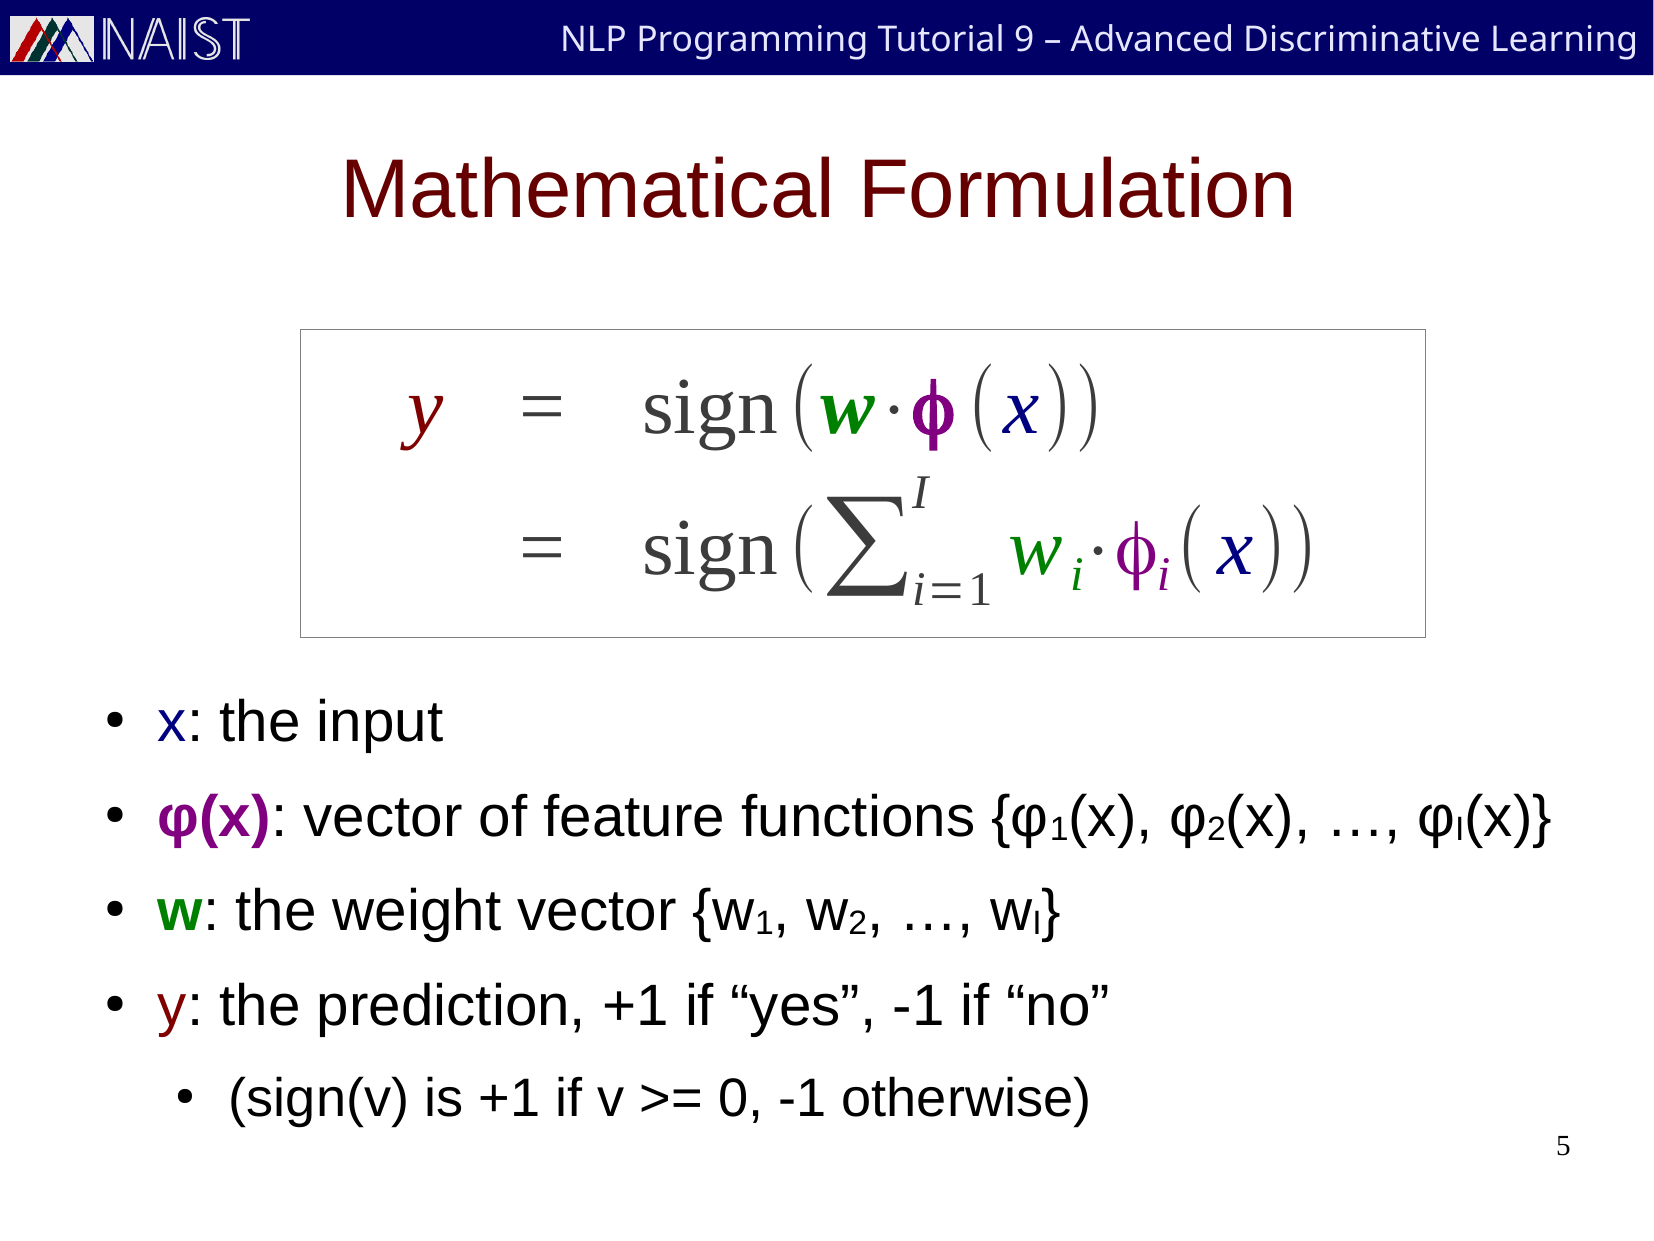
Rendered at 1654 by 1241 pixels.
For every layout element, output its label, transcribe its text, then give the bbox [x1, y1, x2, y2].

picture [102, 17, 251, 60]
list x: the input φ(x): vector of feature functions {φ1(x), φ2(x), …, φI(x)} w: the weight vector {w1, w2, …, wI} y: the prediction, +1 if “yes”, -1 if “no” (sign(v) is +1 if v >= 0, -1 otherwise) [86, 688, 1576, 1167]
chart [377, 352, 1336, 617]
picture [10, 16, 94, 62]
title Mathematical Formulation [75, 92, 1564, 285]
